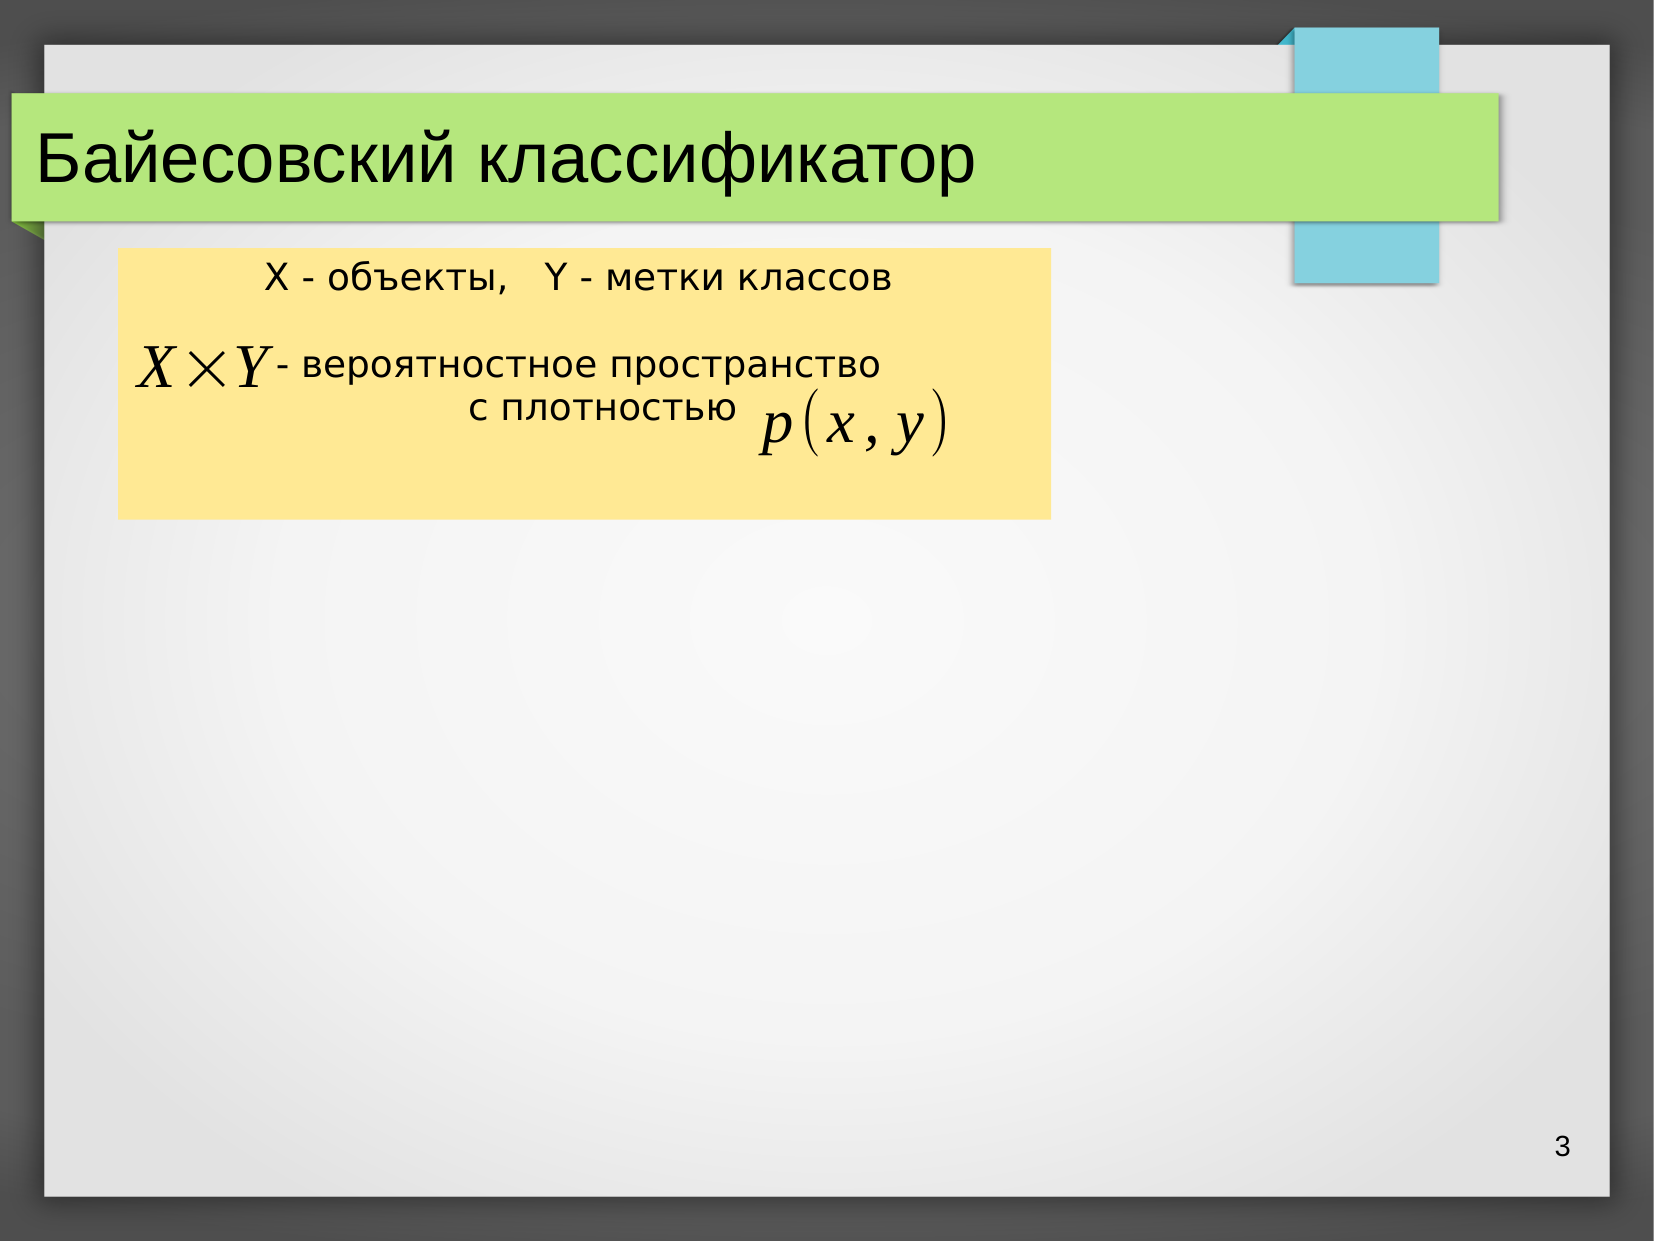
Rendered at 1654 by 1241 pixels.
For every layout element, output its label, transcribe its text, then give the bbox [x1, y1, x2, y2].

title Байесовский классификатор [35, 118, 1489, 199]
chart [750, 385, 957, 461]
chart [126, 330, 284, 400]
picture [0, 0, 1654, 1241]
text_box X - объекты, Y - метки классов - вероятностное пространство с плотностью [118, 248, 1052, 520]
